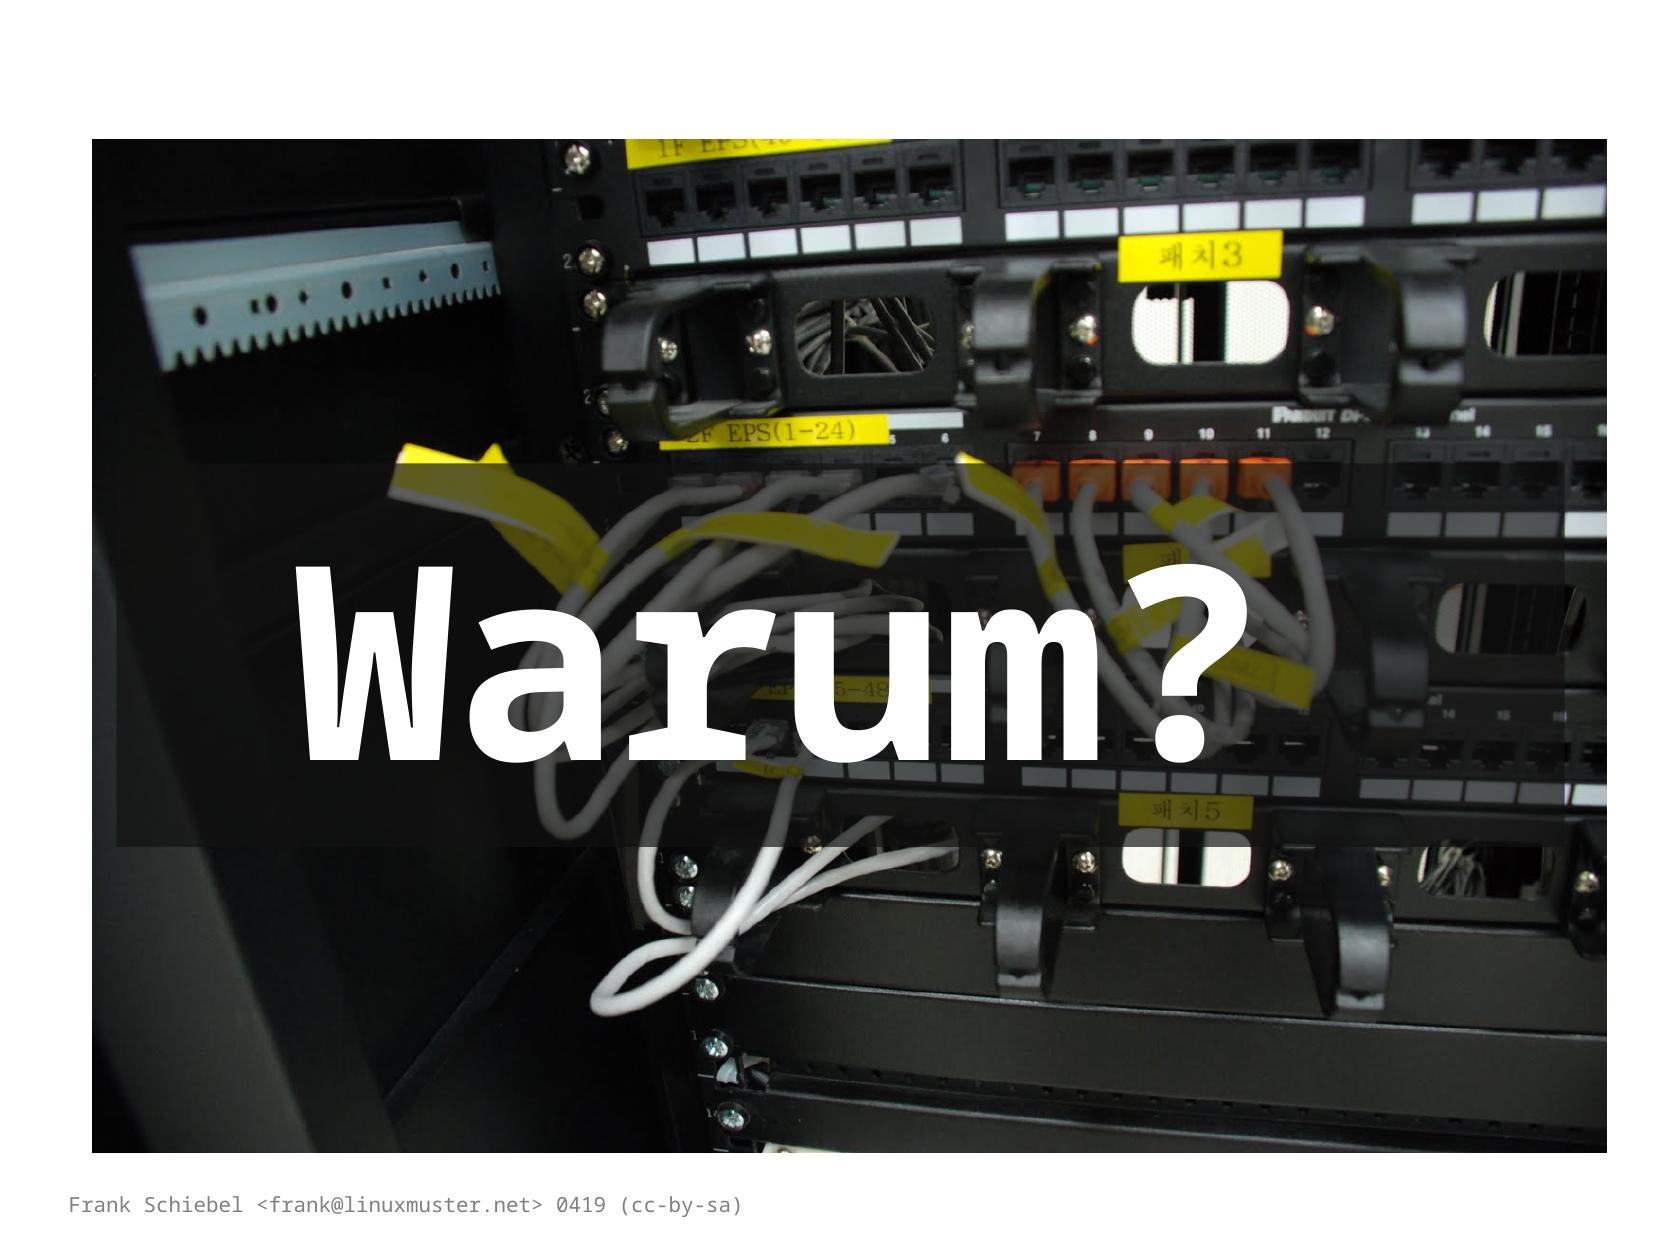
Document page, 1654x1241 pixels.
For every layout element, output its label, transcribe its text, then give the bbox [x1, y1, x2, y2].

picture [92, 139, 1607, 1153]
text_box Warum? [116, 463, 1565, 799]
